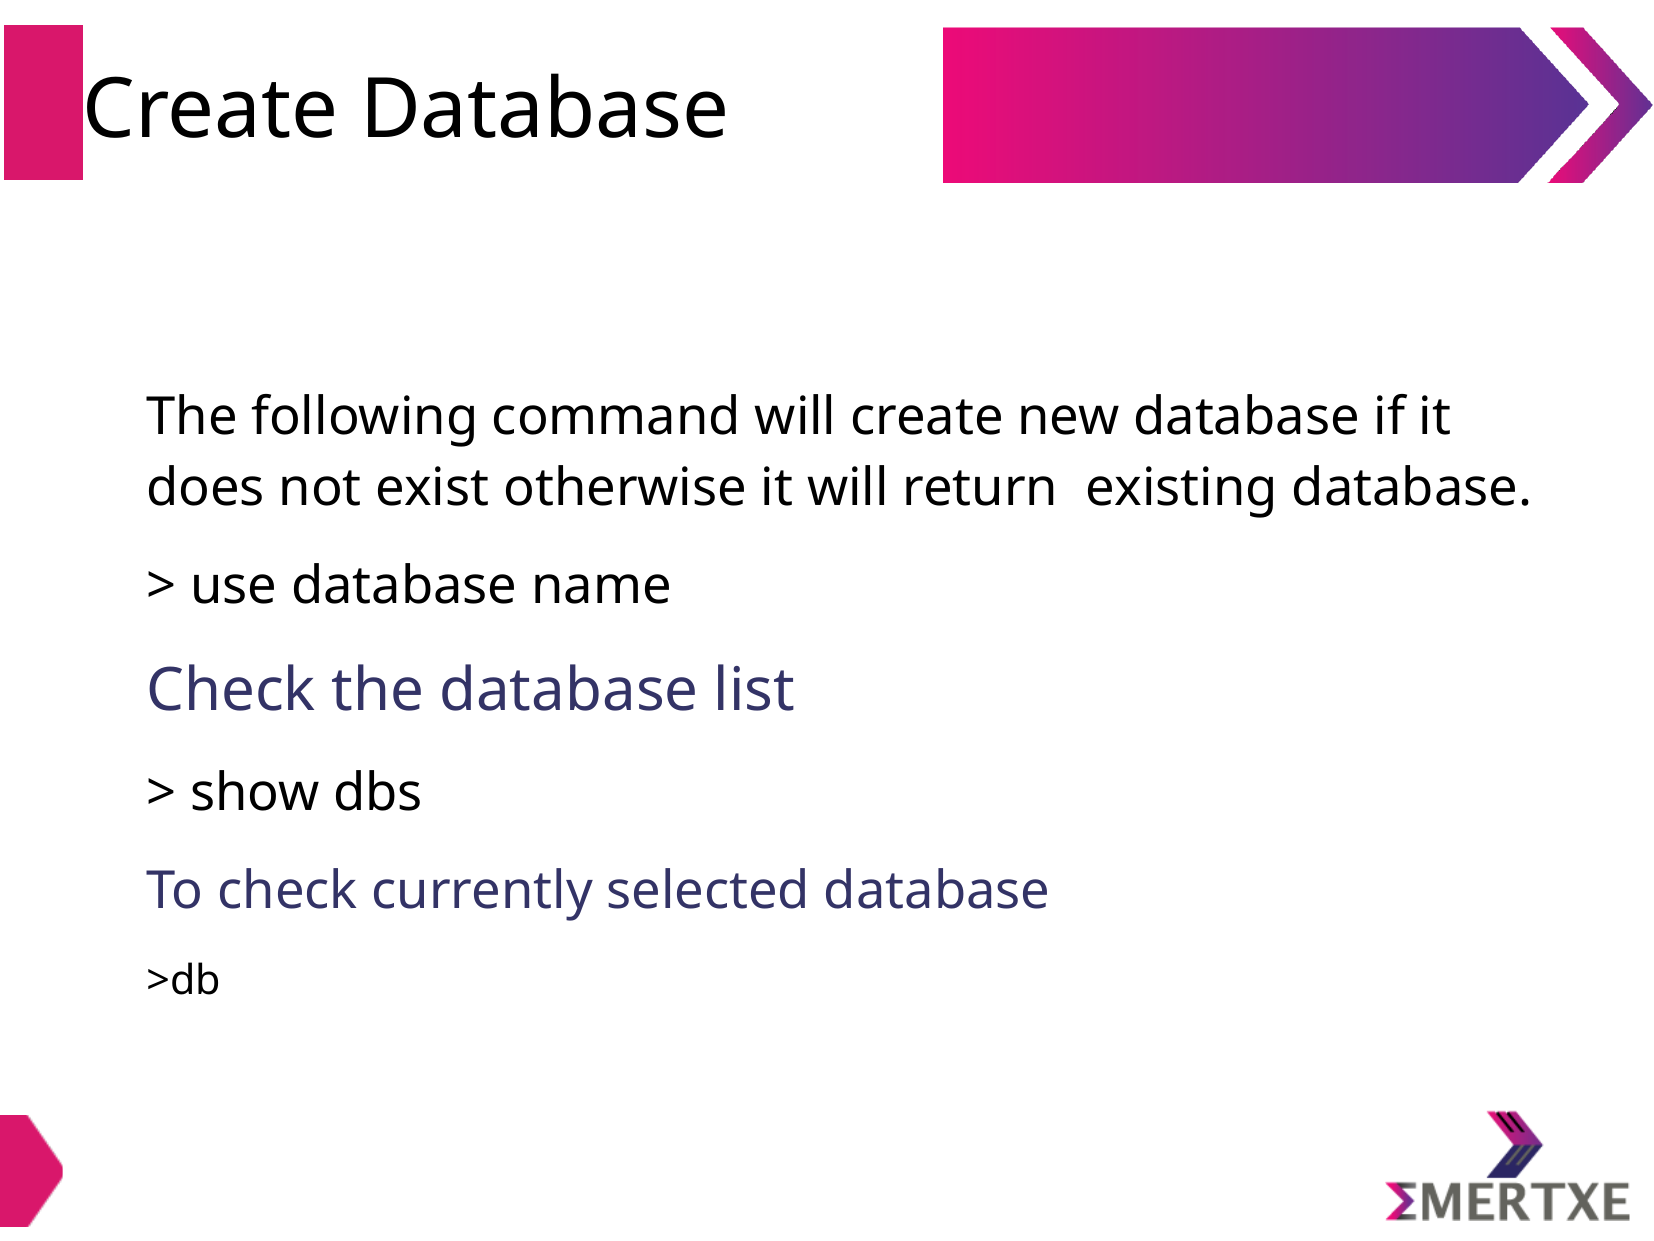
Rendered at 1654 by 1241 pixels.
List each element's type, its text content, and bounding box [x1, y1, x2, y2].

list The following command will create new database if it does not exist otherwise it will return existing database. > use database name Check the database list > show dbs To check currently selected database >db [82, 270, 1571, 1010]
title Create Database [82, 2, 1571, 210]
picture [1385, 1107, 1631, 1221]
picture [1571, 27, 1653, 183]
